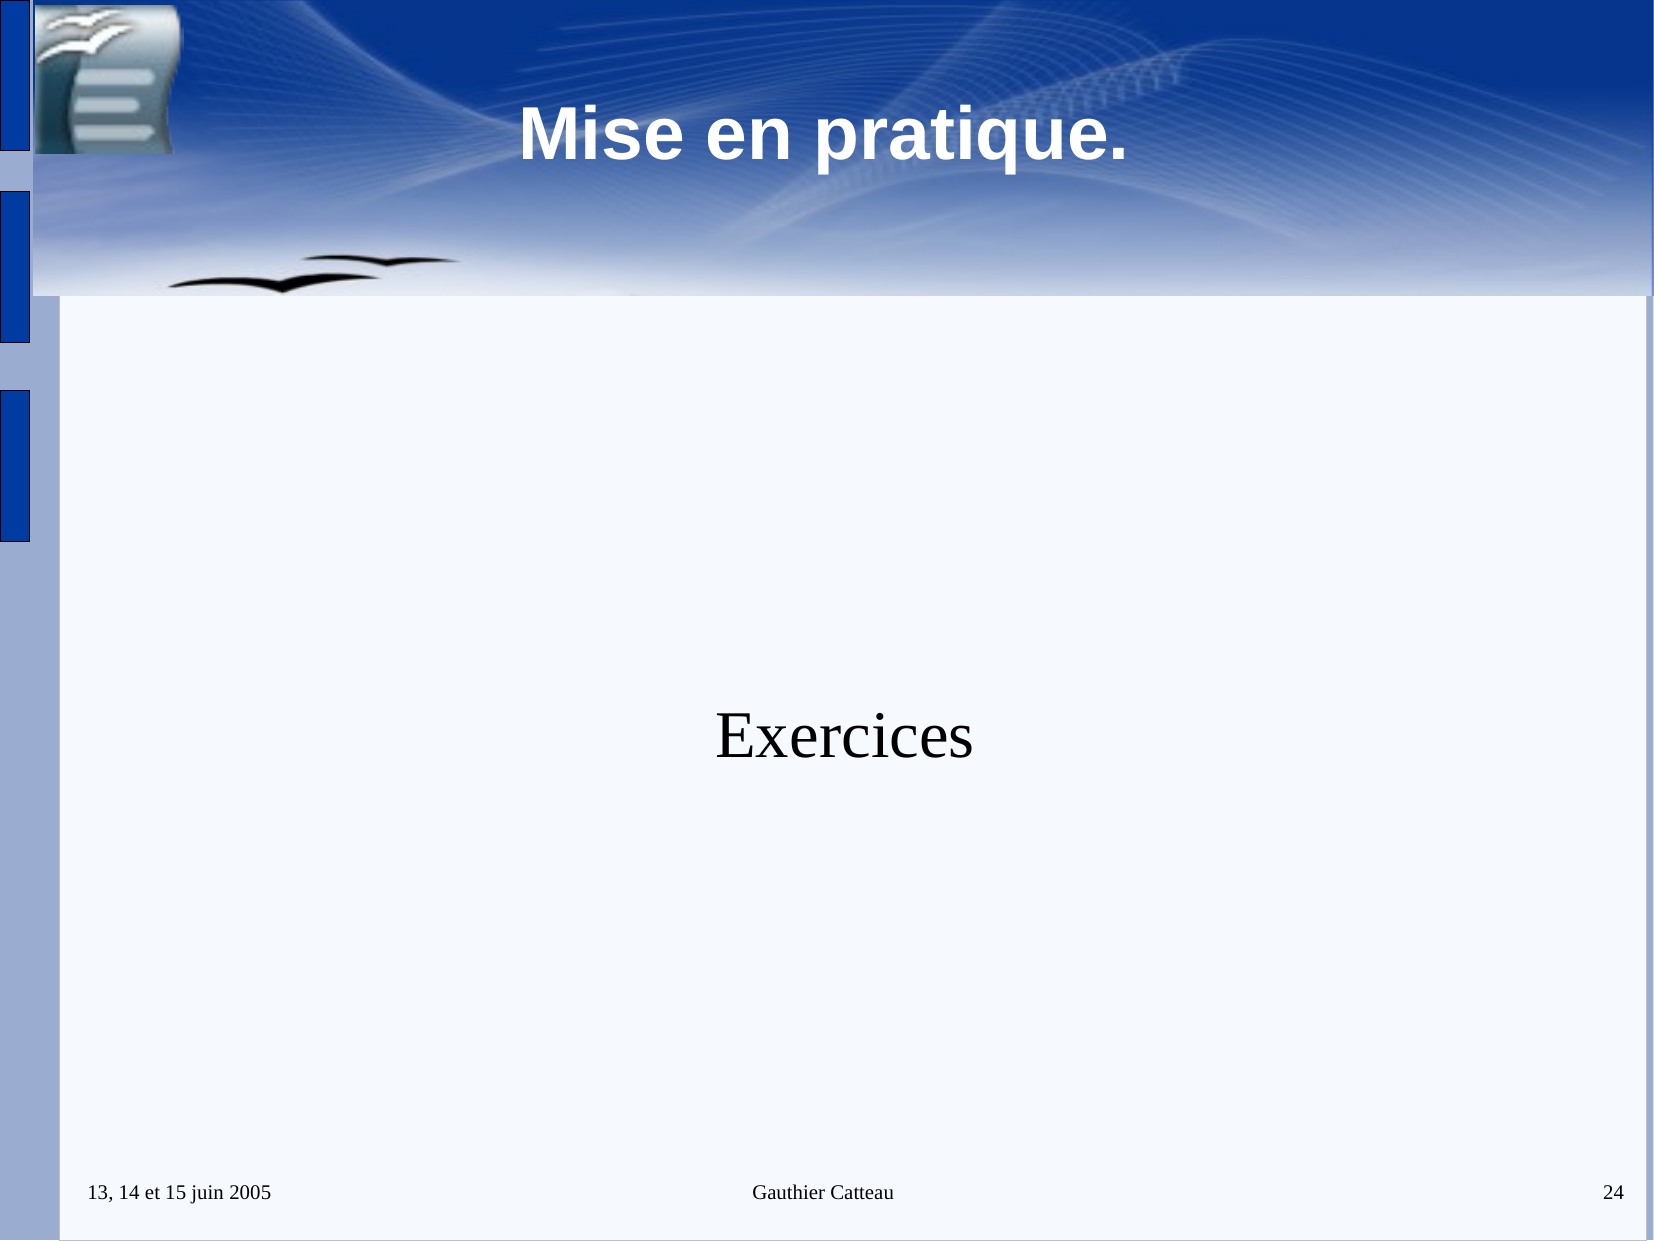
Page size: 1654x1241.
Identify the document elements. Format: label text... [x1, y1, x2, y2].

subtitle Exercices [121, 344, 1534, 1127]
title Mise en pratique. [118, 29, 1531, 237]
picture [33, 0, 1654, 296]
